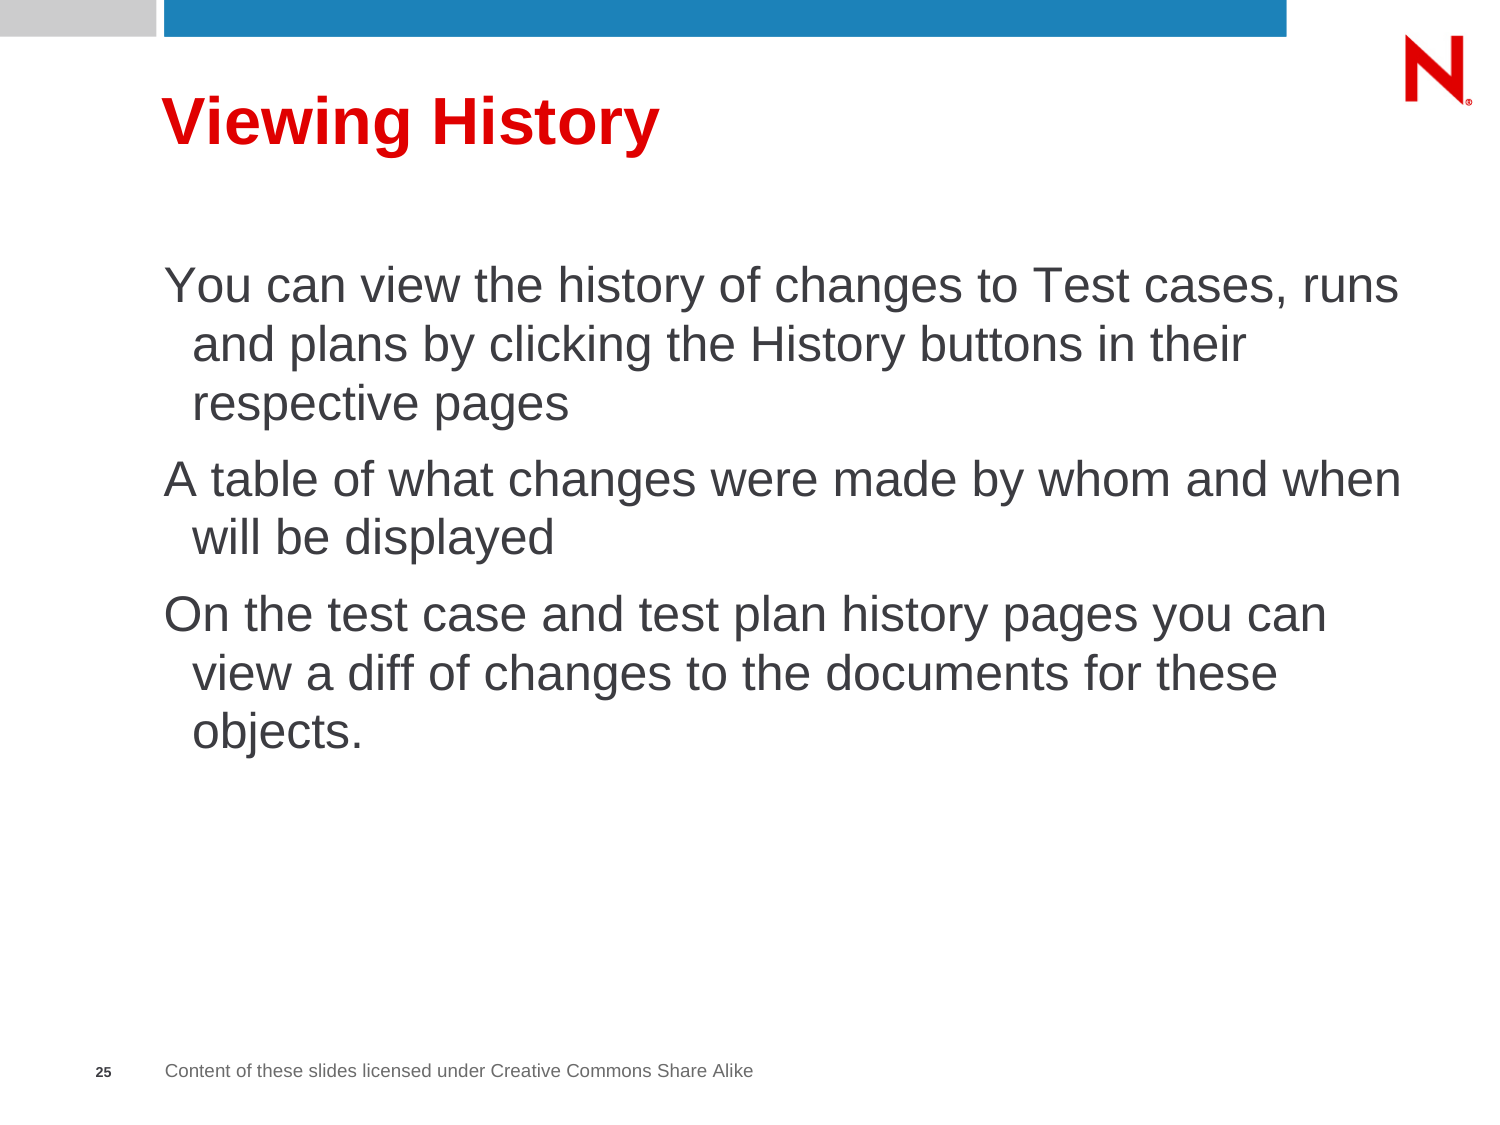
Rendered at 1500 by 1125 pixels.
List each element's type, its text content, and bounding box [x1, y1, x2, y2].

list You can view the history of changes to Test cases, runs and plans by clicking the History buttons in their respective pages A table of what changes were made by whom and when will be displayed On the test case and test plan history pages you can view a diff of changes to the documents for these objects. [163, 254, 1404, 986]
title Viewing History [161, 41, 1383, 205]
picture [1403, 32, 1473, 107]
